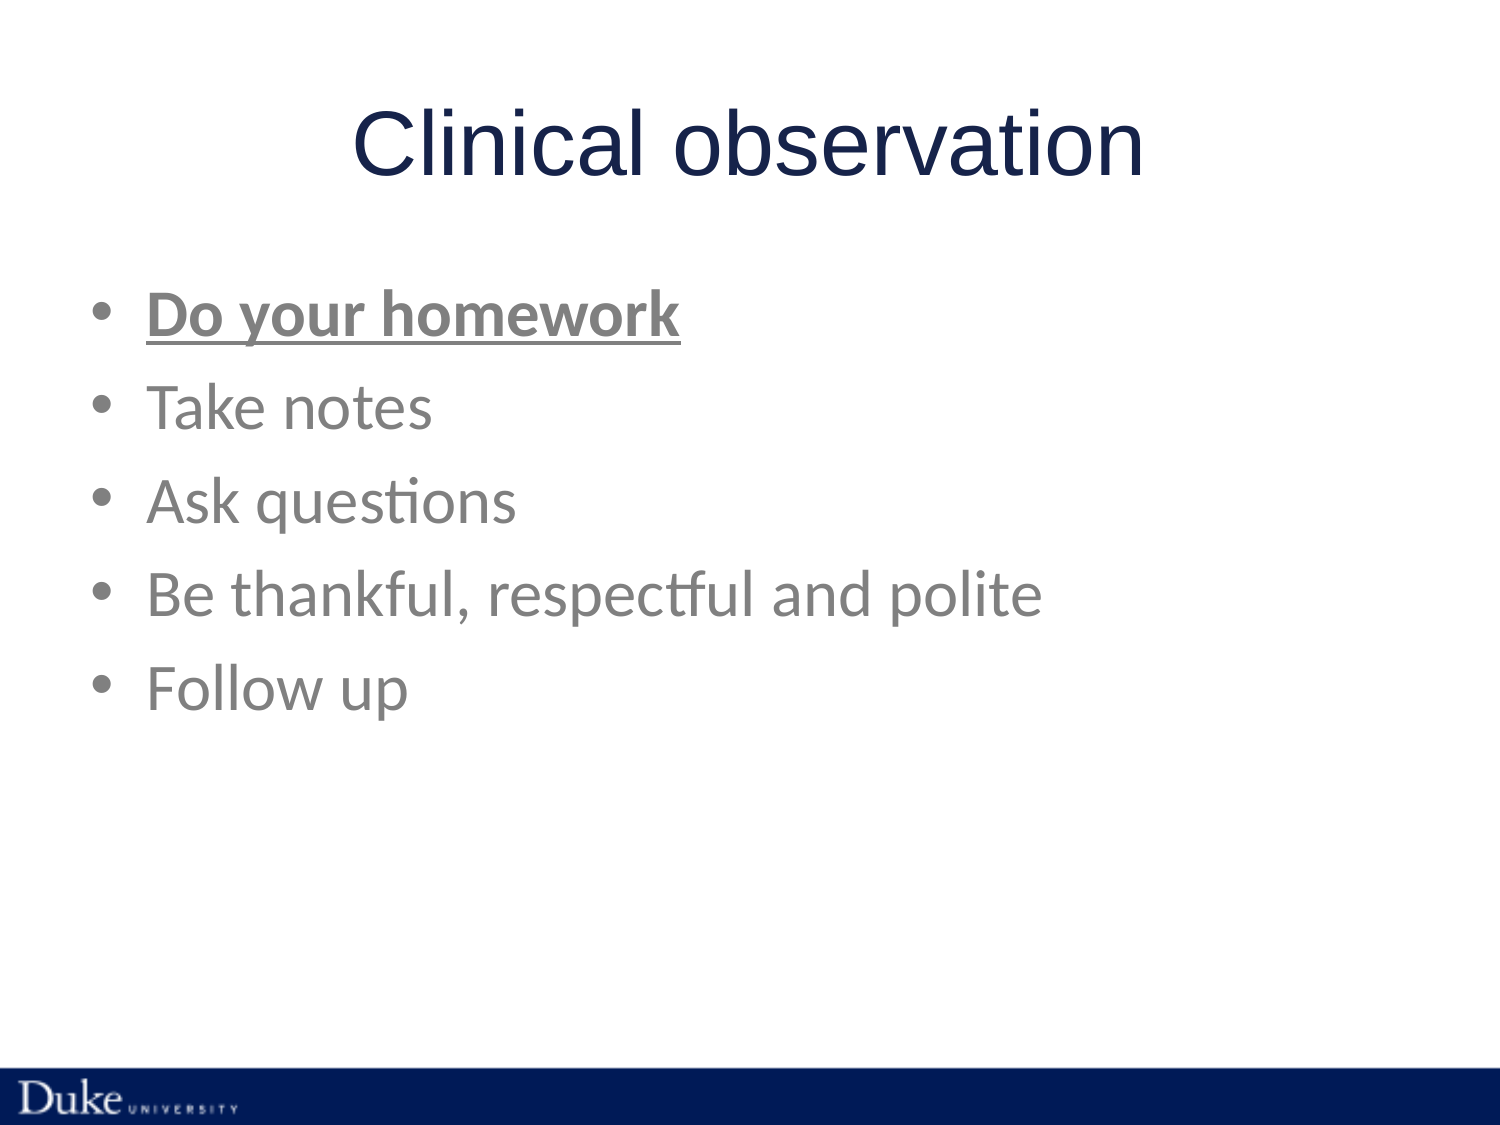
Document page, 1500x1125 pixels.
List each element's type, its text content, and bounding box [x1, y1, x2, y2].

title Clinical observation [75, 45, 1425, 233]
list Do your homework Take notes Ask questions Be thankful, respectful and polite Follow up [75, 262, 1425, 1005]
picture [0, 0, 1500, 1125]
